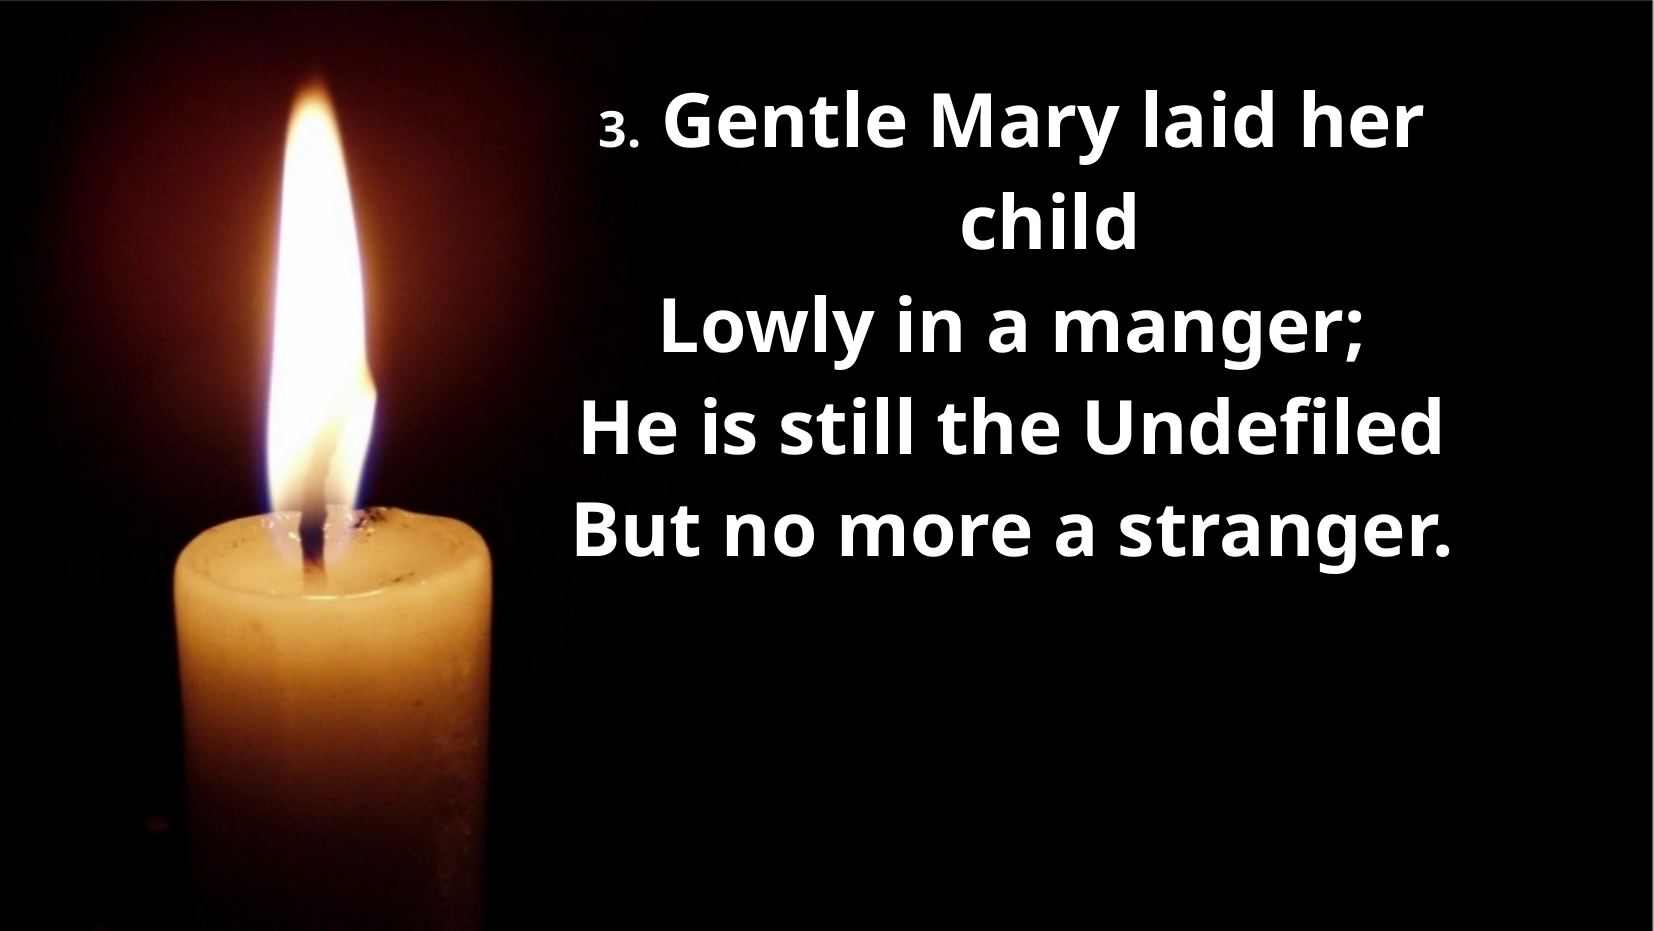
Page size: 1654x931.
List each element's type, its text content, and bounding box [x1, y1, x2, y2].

picture [0, 0, 1654, 931]
text_box 3. Gentle Mary laid her child Lowly in a manger; He is still the Undefiled But no more a stranger. [495, 60, 1531, 475]
